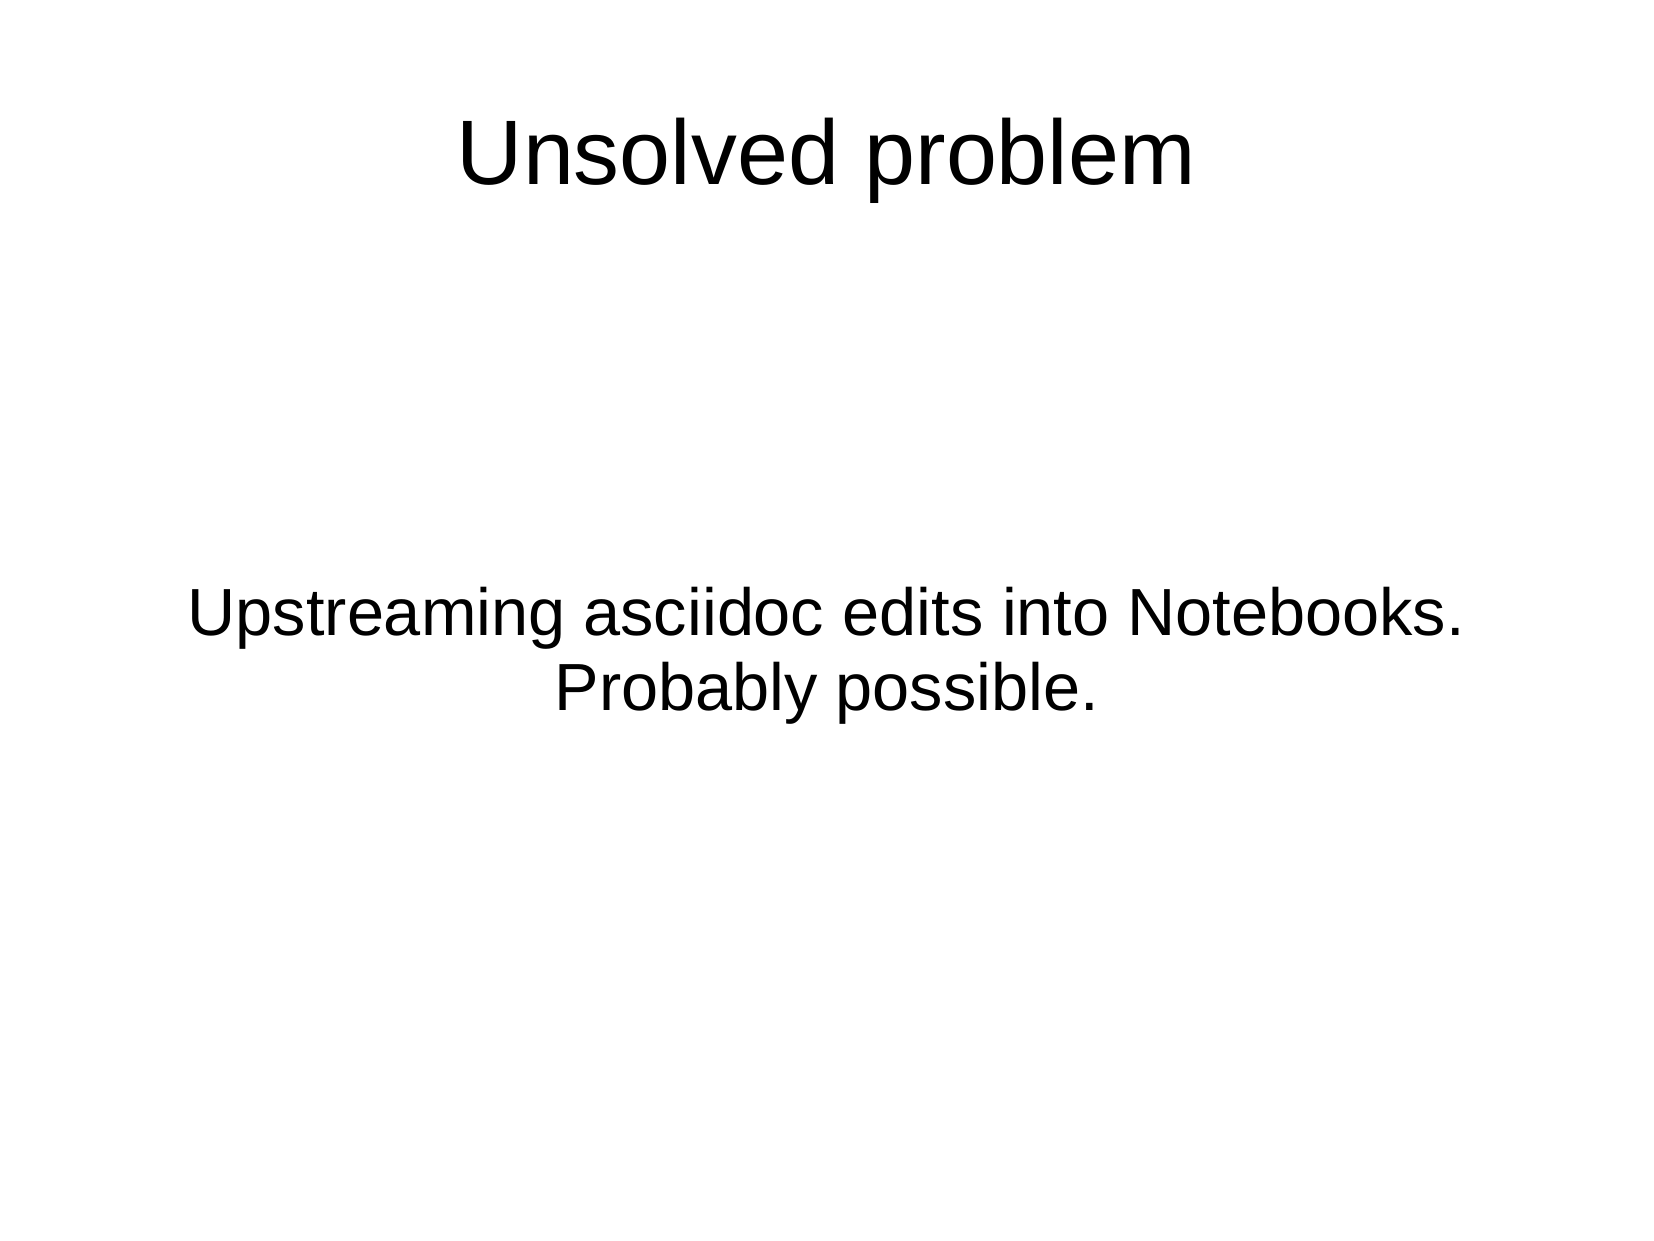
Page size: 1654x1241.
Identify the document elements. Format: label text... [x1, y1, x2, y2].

subtitle Upstreaming asciidoc edits into Notebooks. Probably possible. [82, 290, 1571, 1010]
title Unsolved problem [82, 49, 1571, 257]
